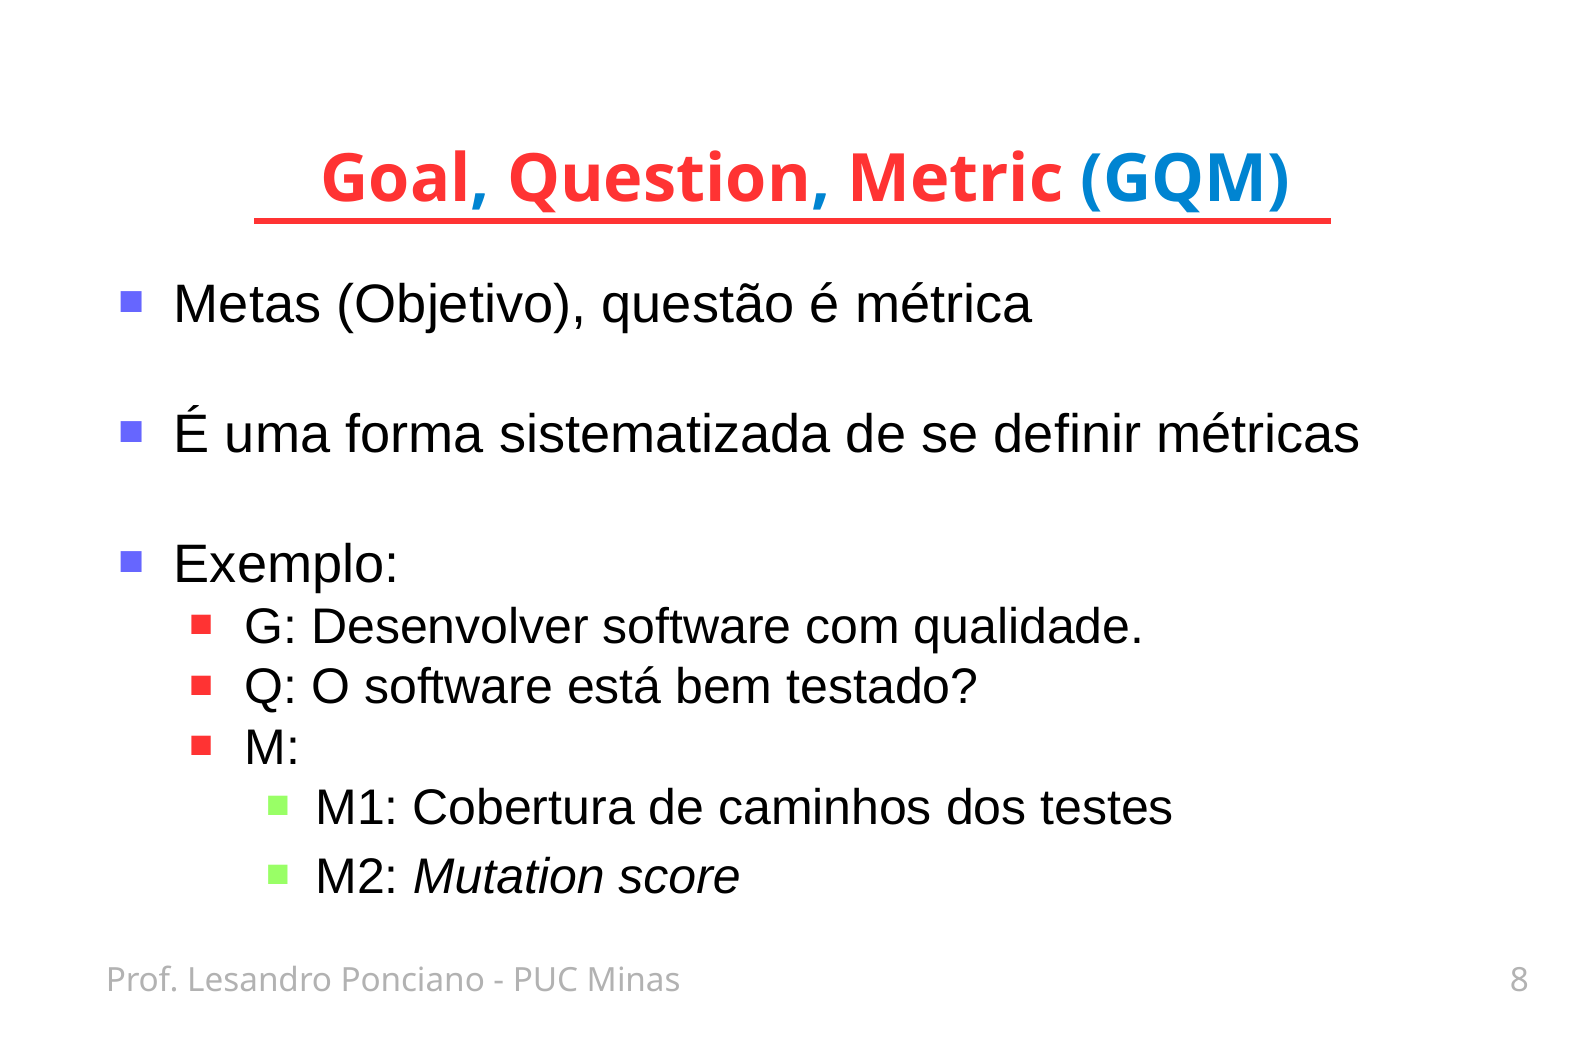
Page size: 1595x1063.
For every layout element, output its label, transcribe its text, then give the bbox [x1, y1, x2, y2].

list Metas (Objetivo), questão é métrica É uma forma sistematizada de se definir métricas Exemplo: G: Desenvolver software com qualidade. Q: O software está bem testado? M: M1: Cobertura de caminhos dos testes M2: Mutation score [102, 273, 1506, 917]
title Goal, Question, Metric (GQM) [132, 96, 1462, 255]
